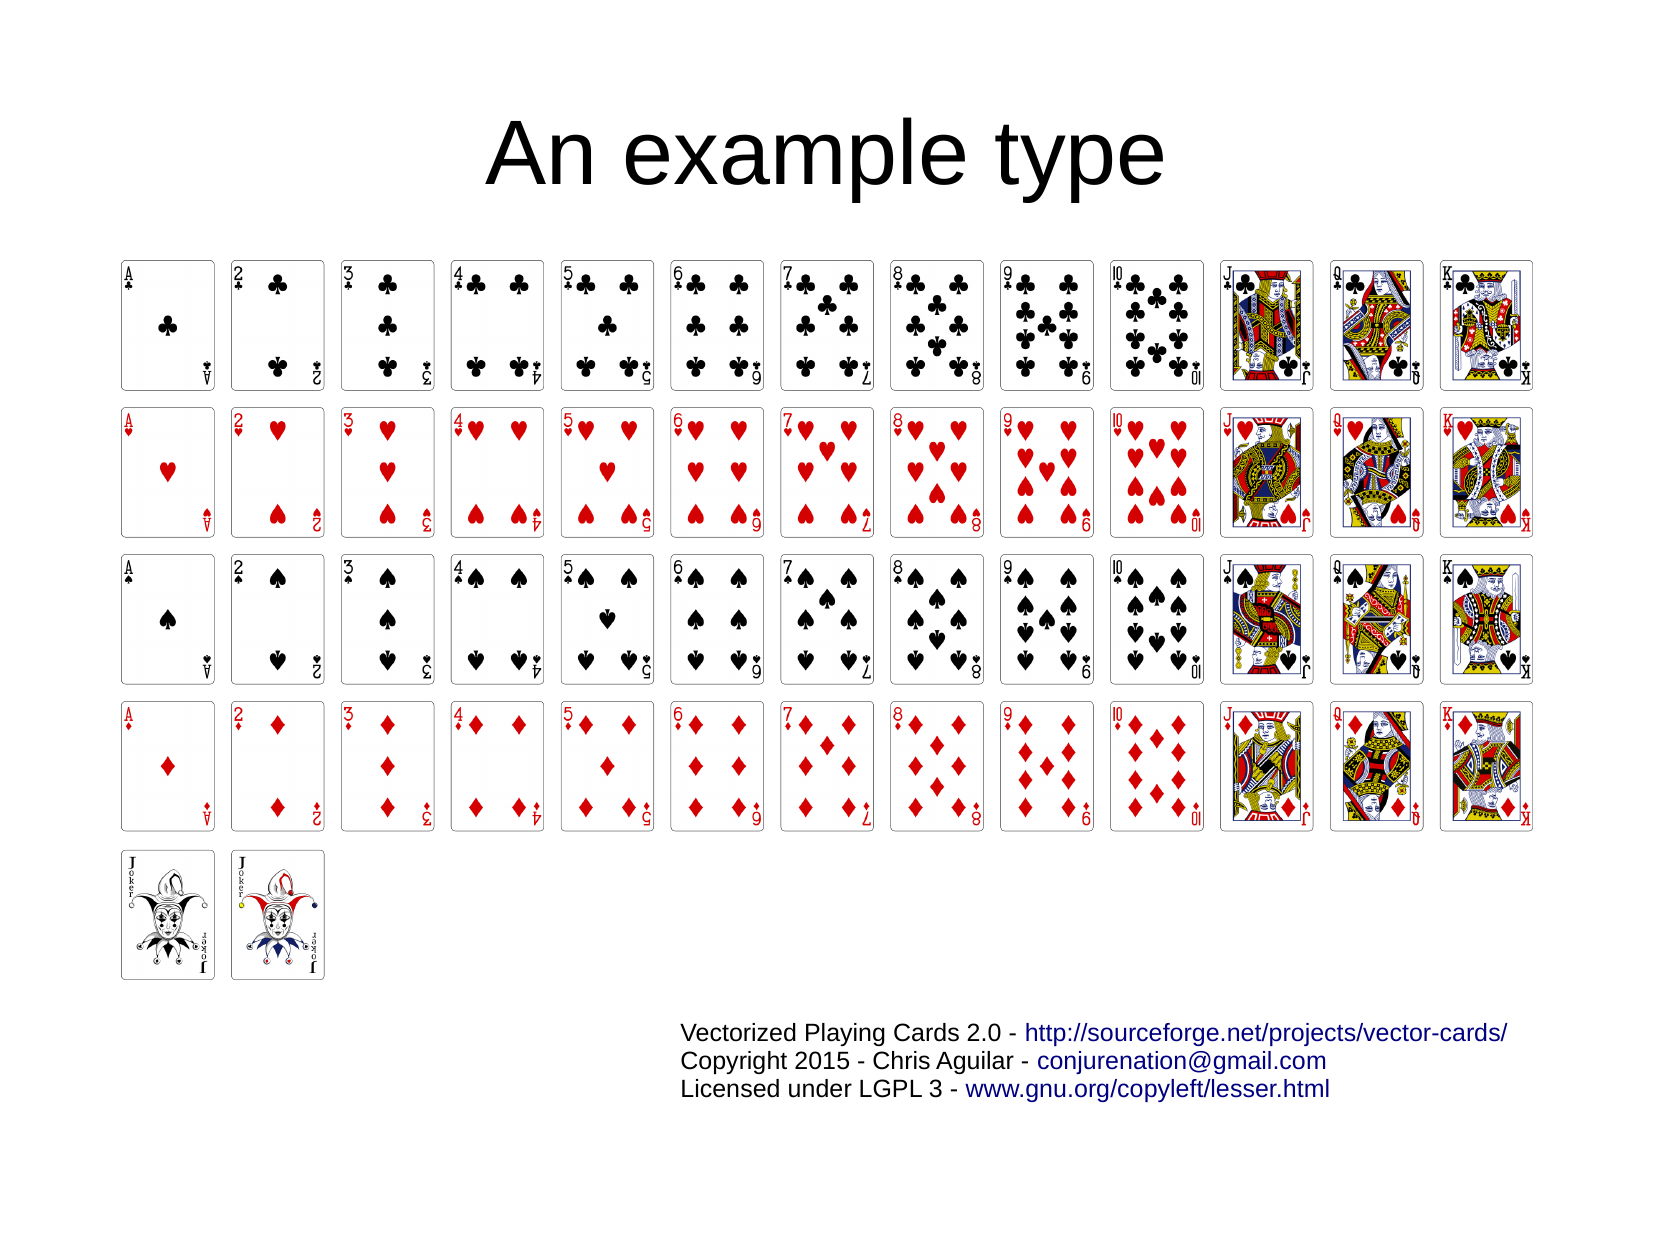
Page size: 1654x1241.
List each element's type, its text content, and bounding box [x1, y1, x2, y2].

title An example type [82, 49, 1572, 257]
picture [121, 260, 1533, 980]
text_box Vectorized Playing Cards 2.0 - http://sourceforge.net/projects/vector-cards/ Copyright 2015 - Chris Aguilar - conjurenation@gmail.com Licensed under LGPL 3 - www.gnu.org/copyleft/lesser.html [665, 1011, 1524, 1111]
